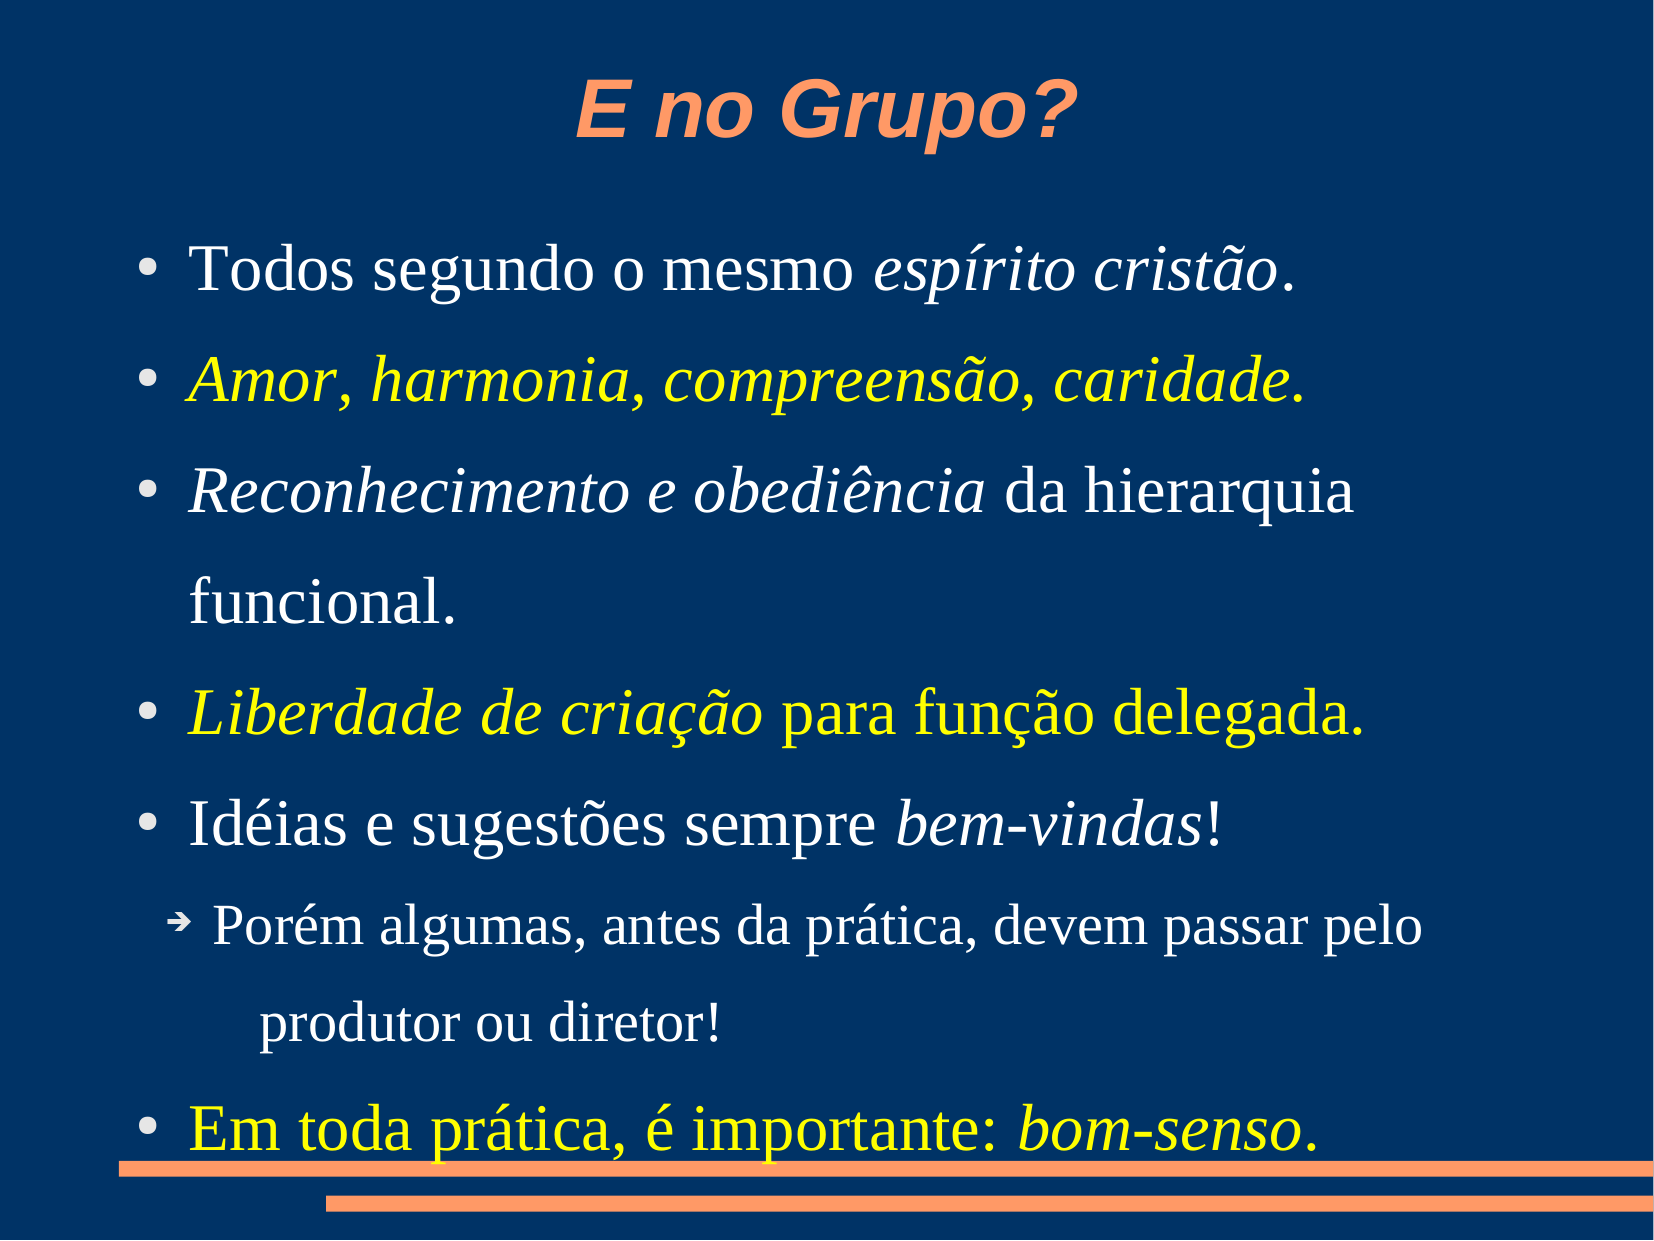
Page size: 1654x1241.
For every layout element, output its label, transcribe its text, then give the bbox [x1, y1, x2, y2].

list Todos segundo o mesmo espírito cristão. Amor, harmonia, compreensão, caridade. Reconhecimento e obediência da hierarquia funcional. Liberdade de criação para função delegada. Idéias e sugestões sempre bem-vindas! Porém algumas, antes da prática, devem passar pelo produtor ou diretor! Em toda prática, é importante: bom-senso. [118, 193, 1558, 1128]
title E no Grupo? [121, 4, 1534, 193]
